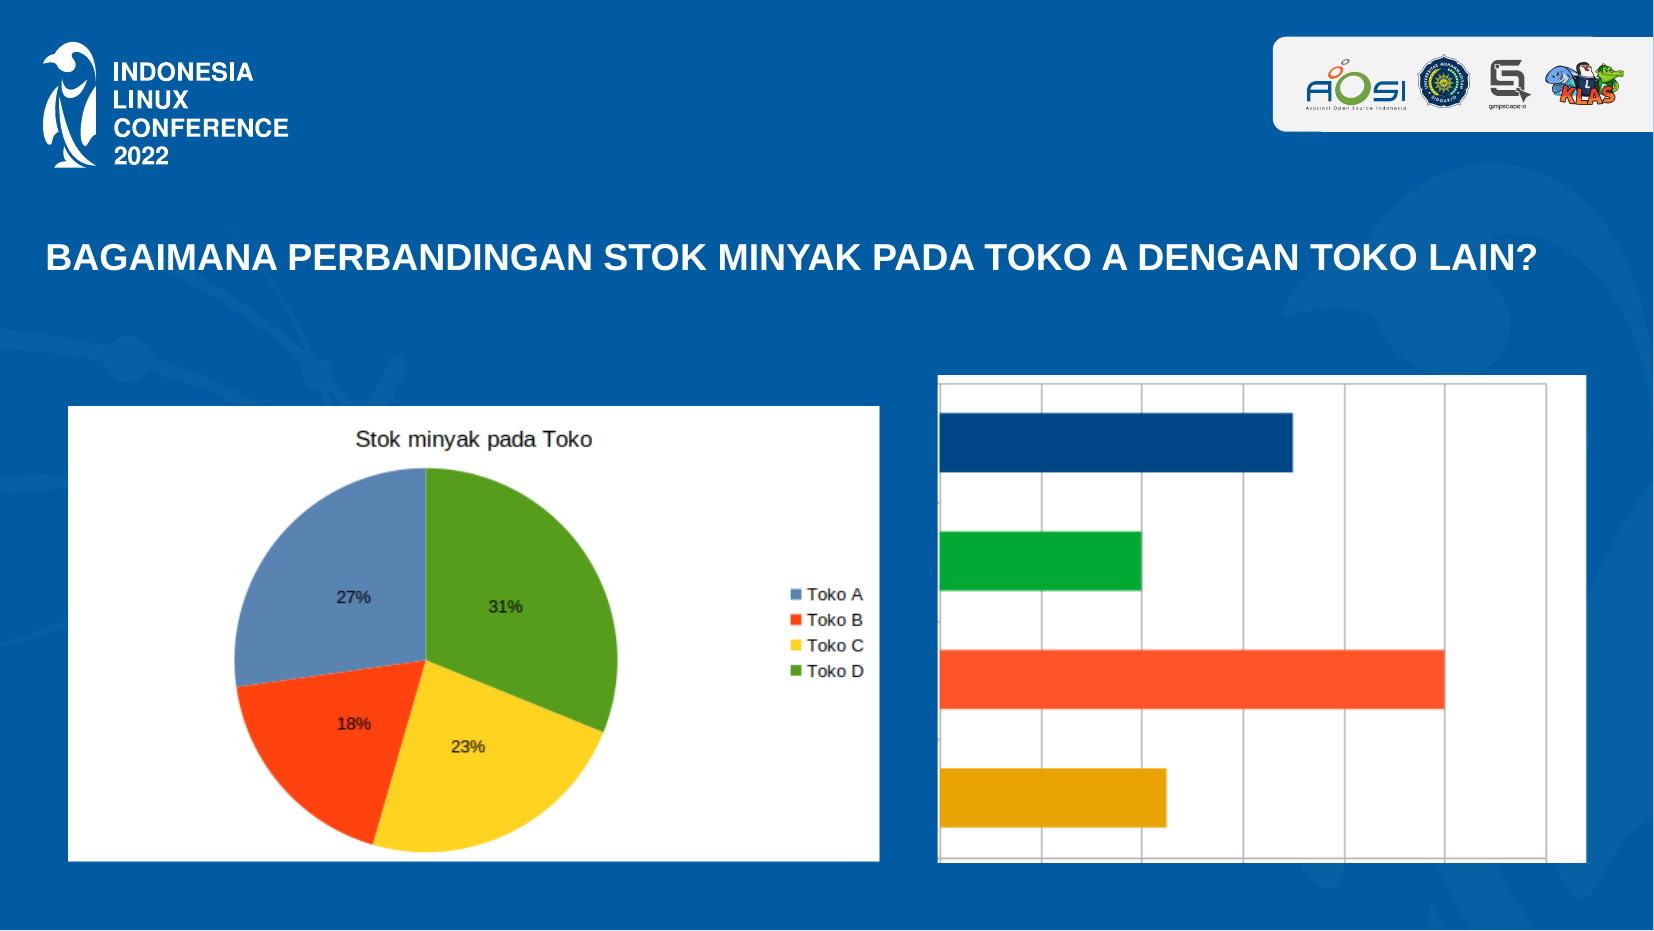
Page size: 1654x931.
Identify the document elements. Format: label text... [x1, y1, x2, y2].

picture [937, 375, 1588, 863]
picture [1417, 54, 1471, 108]
text_box BAGAIMANA PERBANDINGAN STOK MINYAK PADA TOKO A DENGAN TOKO LAIN? [30, 229, 1555, 287]
picture [1545, 62, 1624, 105]
picture [68, 406, 881, 863]
